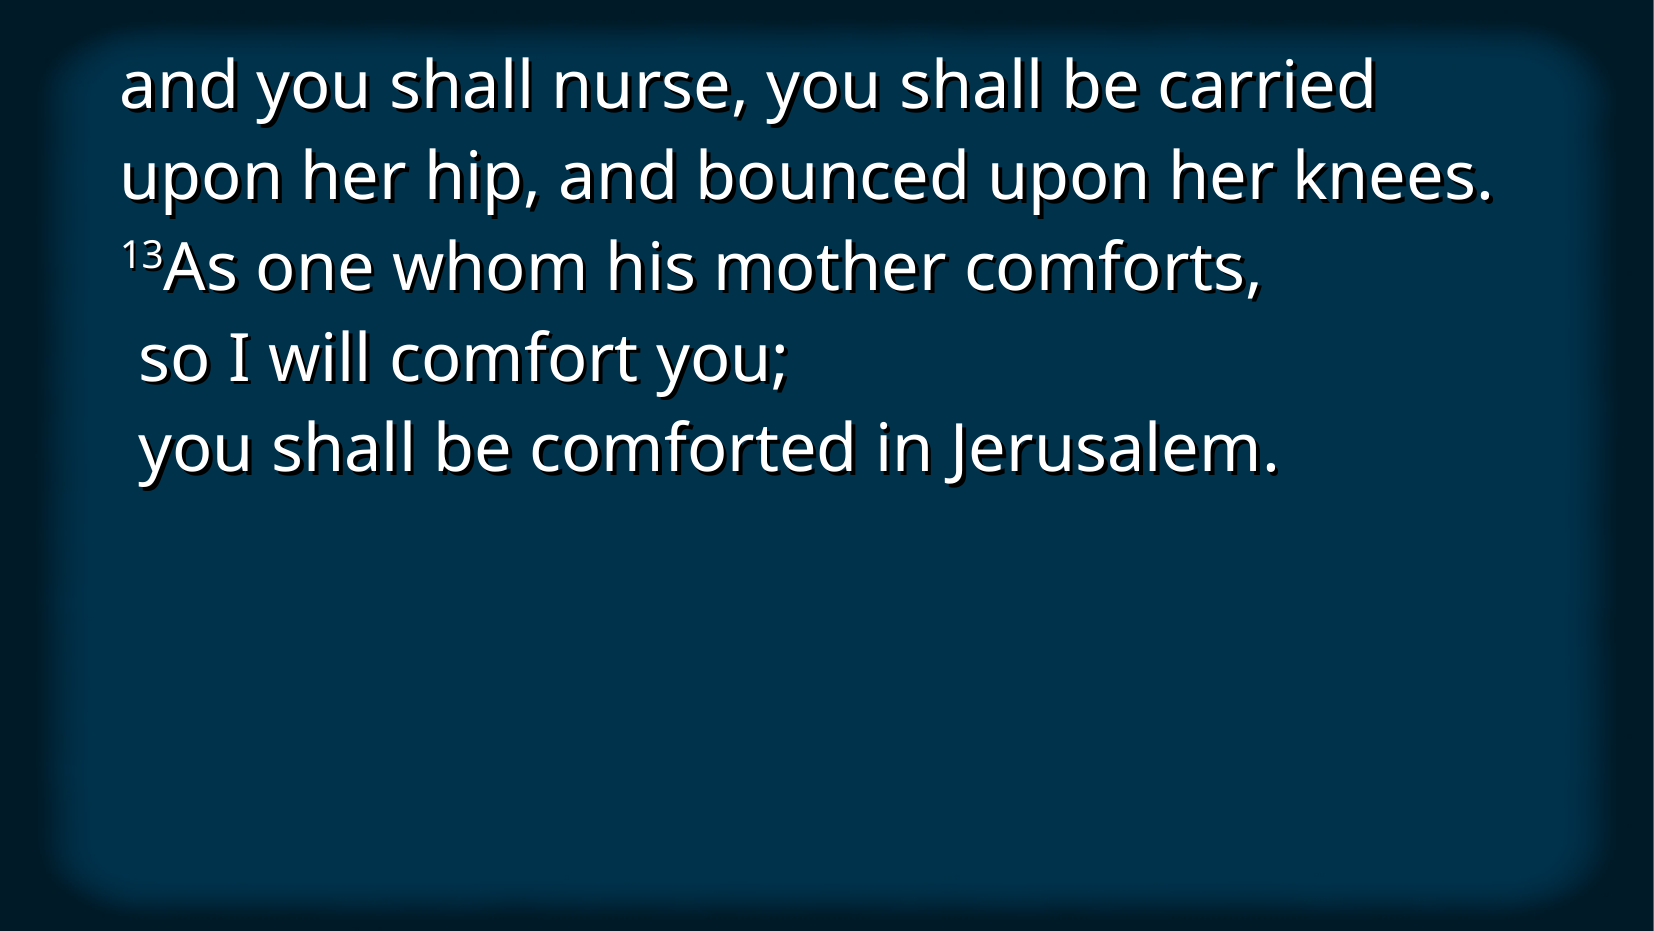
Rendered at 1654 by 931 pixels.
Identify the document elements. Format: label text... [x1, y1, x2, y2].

picture [0, 0, 1654, 931]
text_box and you shall nurse, you shall be carried upon her hip, and bounced upon her knees. 13As one whom his mother comforts, so I will comfort you; you shall be comforted in Jerusalem. [105, 30, 1546, 489]
